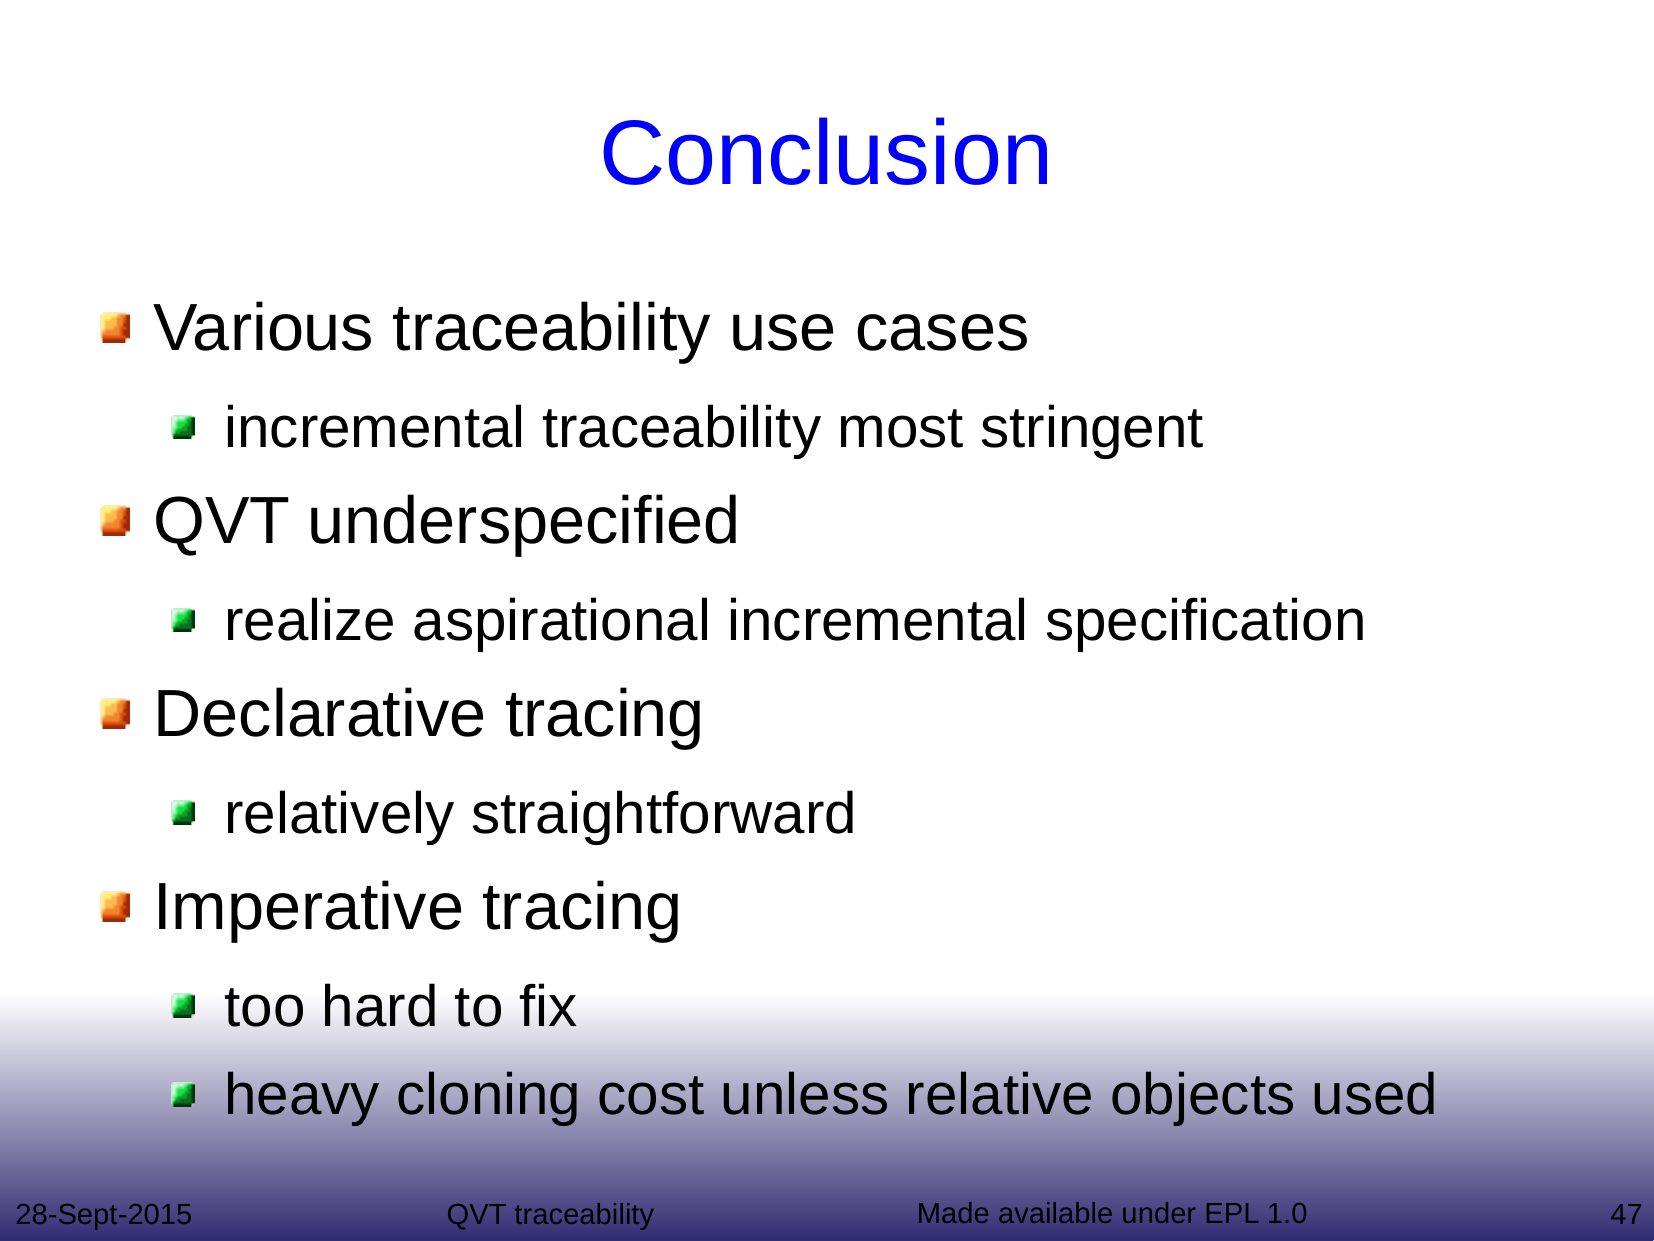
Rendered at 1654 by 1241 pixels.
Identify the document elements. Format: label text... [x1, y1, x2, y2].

title Conclusion [82, 49, 1571, 257]
list Various traceability use cases incremental traceability most stringent QVT underspecified realize aspirational incremental specification Declarative tracing relatively straightforward Imperative tracing too hard to fix heavy cloning cost unless relative objects used [82, 290, 1571, 1126]
